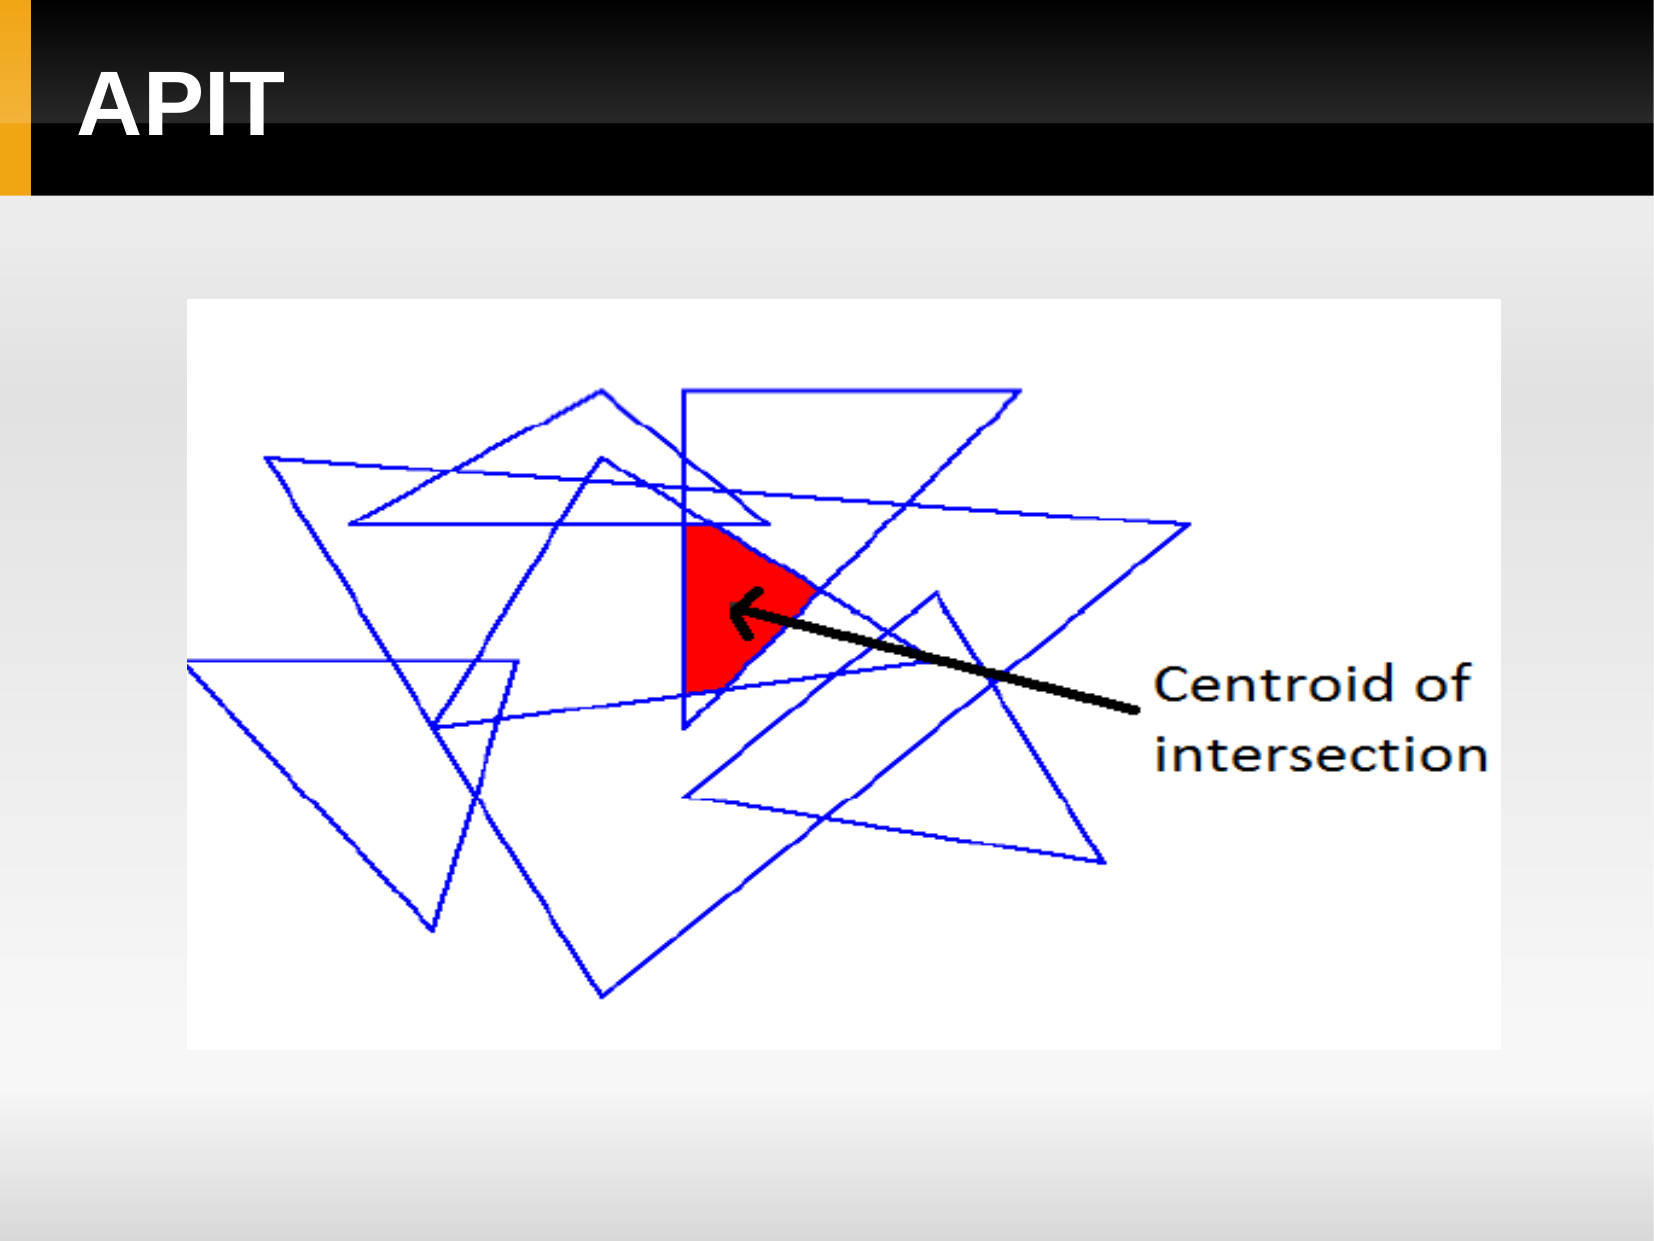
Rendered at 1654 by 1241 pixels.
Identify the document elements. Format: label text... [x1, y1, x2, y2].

title APIT [76, 7, 1565, 200]
picture [0, 0, 1654, 1241]
